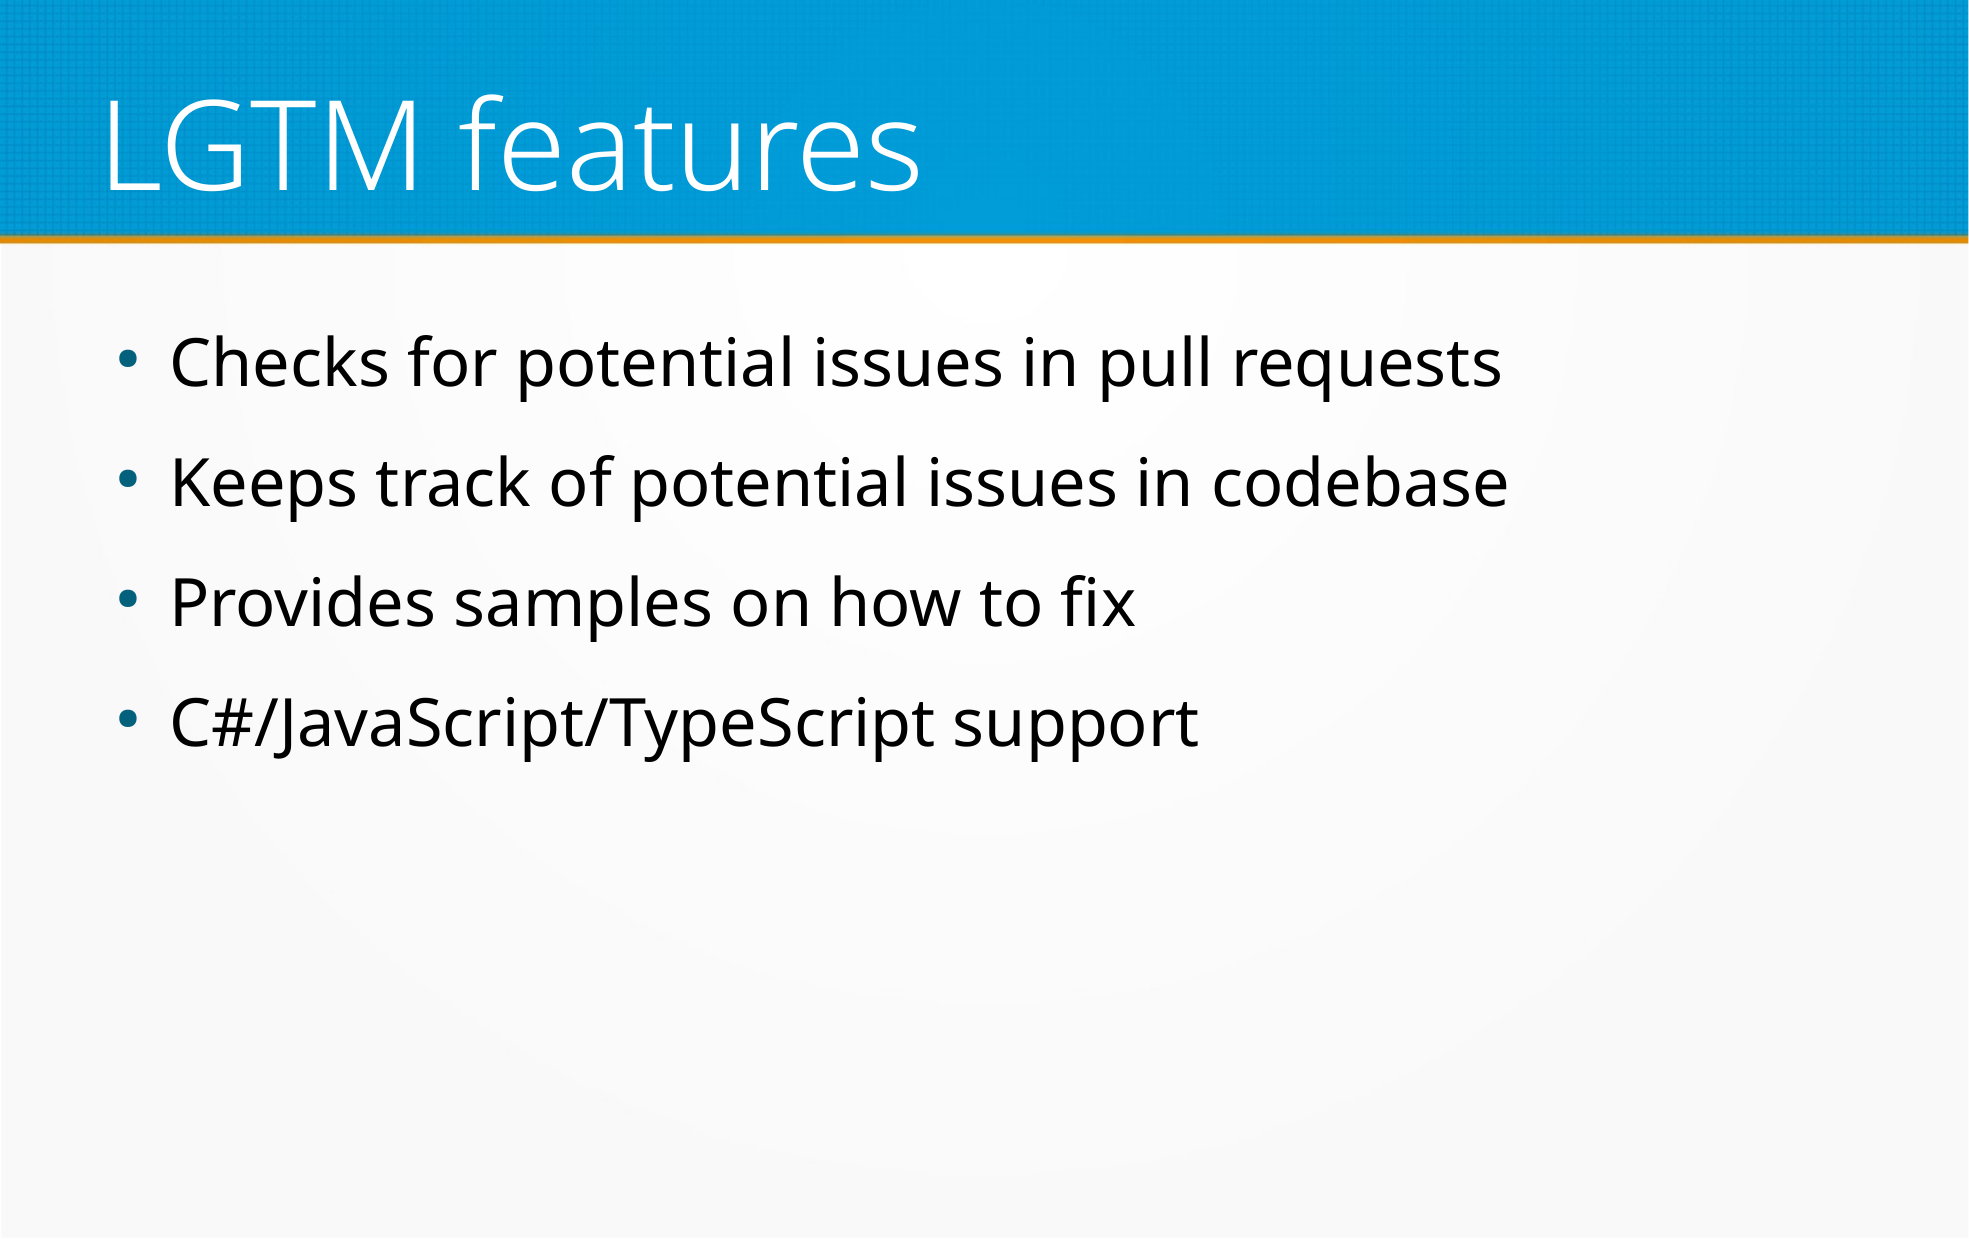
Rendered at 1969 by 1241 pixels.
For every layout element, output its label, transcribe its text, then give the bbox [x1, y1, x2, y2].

list Checks for potential issues in pull requests Keeps track of potential issues in codebase Provides samples on how to fix C#/JavaScript/TypeScript support [98, 315, 1861, 1081]
picture [0, 233, 1969, 1241]
title LGTM features [98, 19, 1870, 227]
